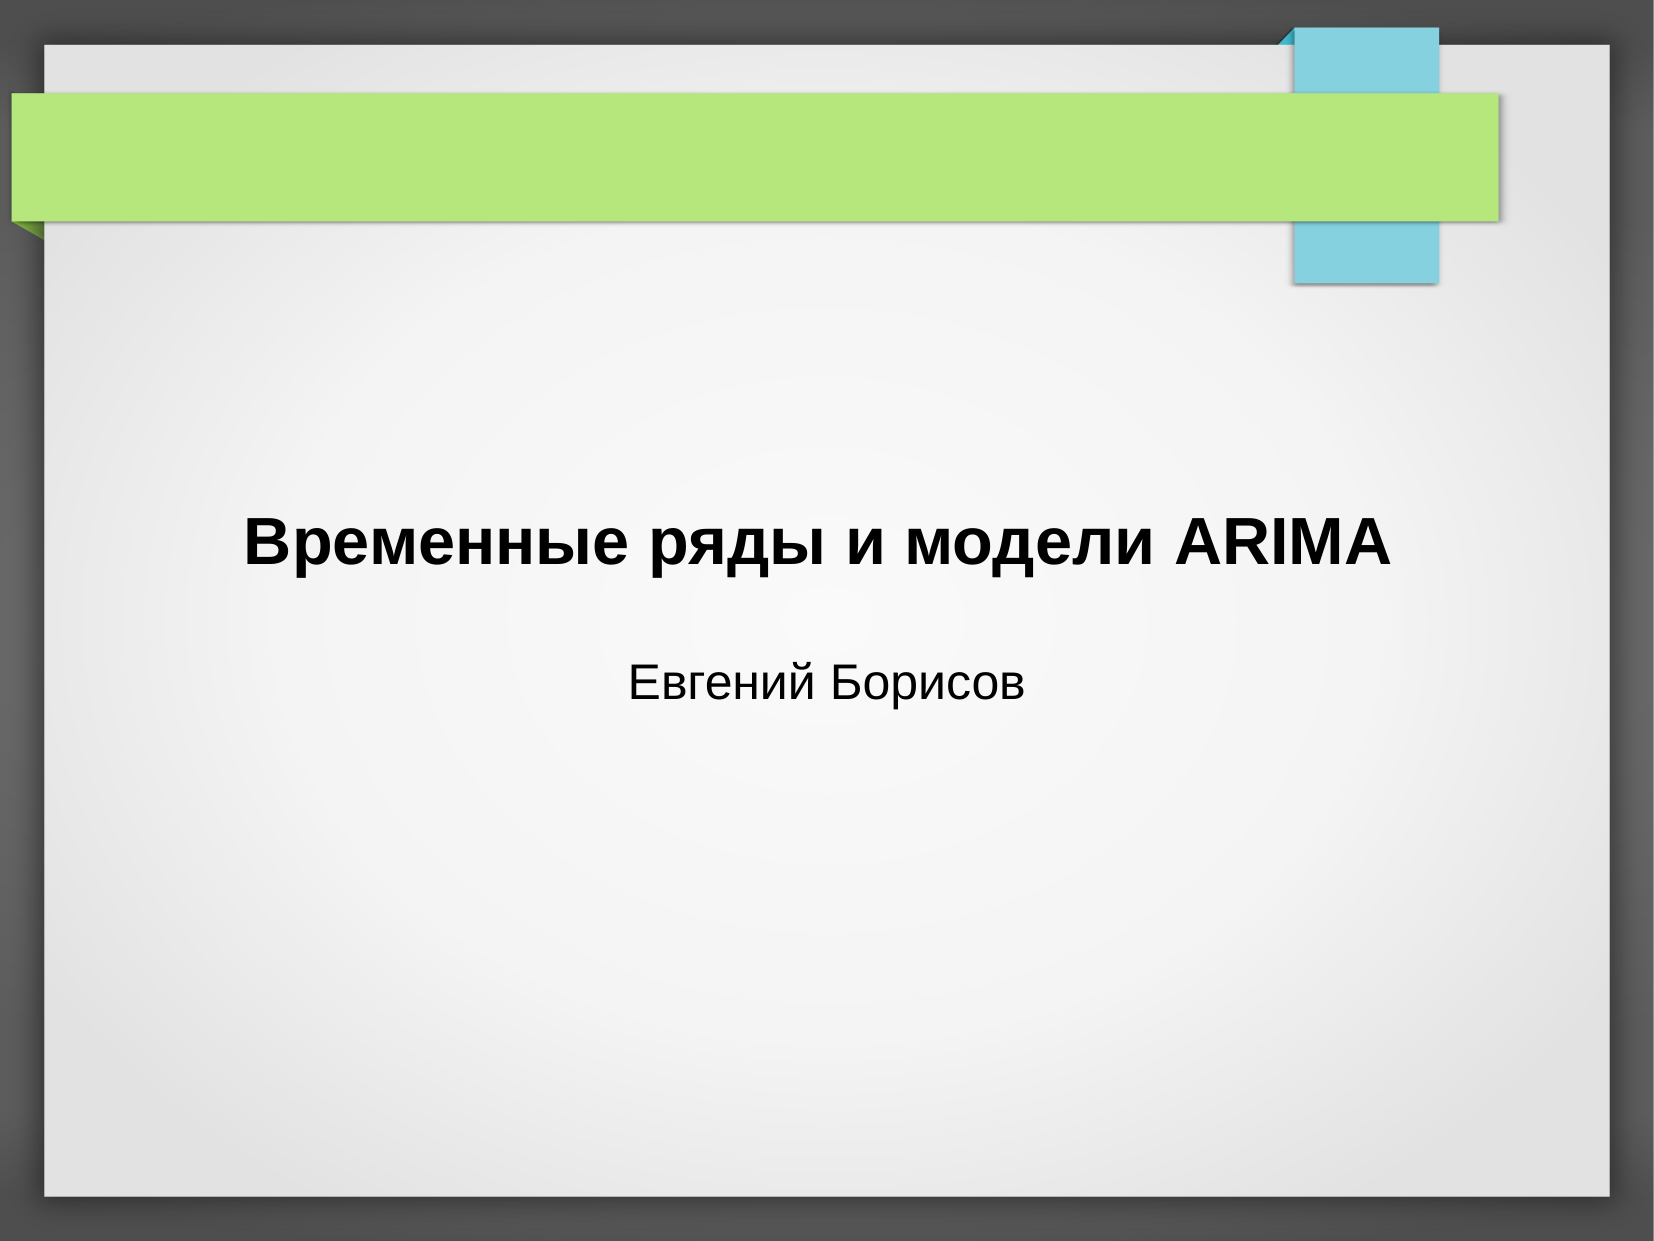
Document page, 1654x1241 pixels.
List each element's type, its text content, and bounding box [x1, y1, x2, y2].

subtitle Временные ряды и модели ARIMA Евгений Борисов [82, 290, 1571, 957]
picture [0, 0, 1654, 1241]
